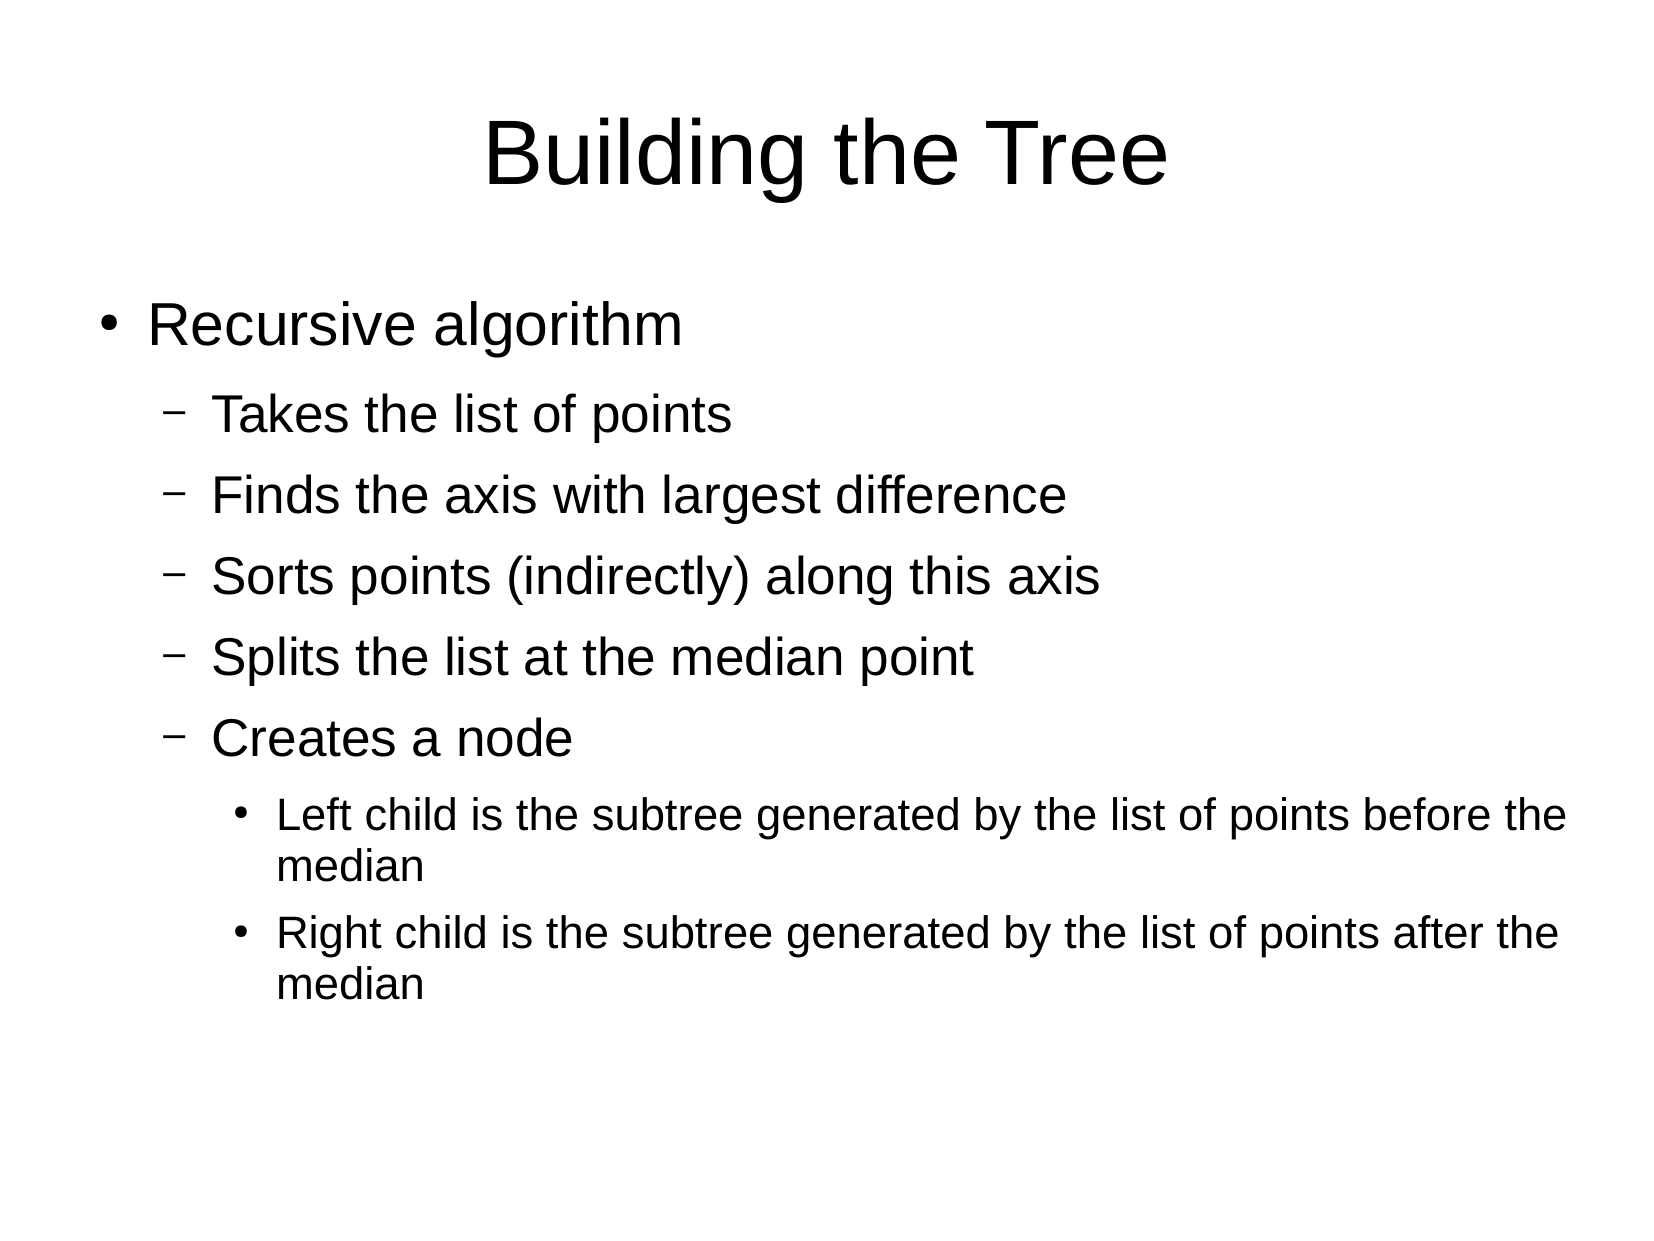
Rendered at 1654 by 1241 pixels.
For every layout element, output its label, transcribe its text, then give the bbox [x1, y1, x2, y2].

title Building the Tree [82, 49, 1571, 257]
list Recursive algorithm Takes the list of points Finds the axis with largest difference Sorts points (indirectly) along this axis Splits the list at the median point Creates a node Left child is the subtree generated by the list of points before the median Right child is the subtree generated by the list of points after the median [82, 290, 1571, 1010]
